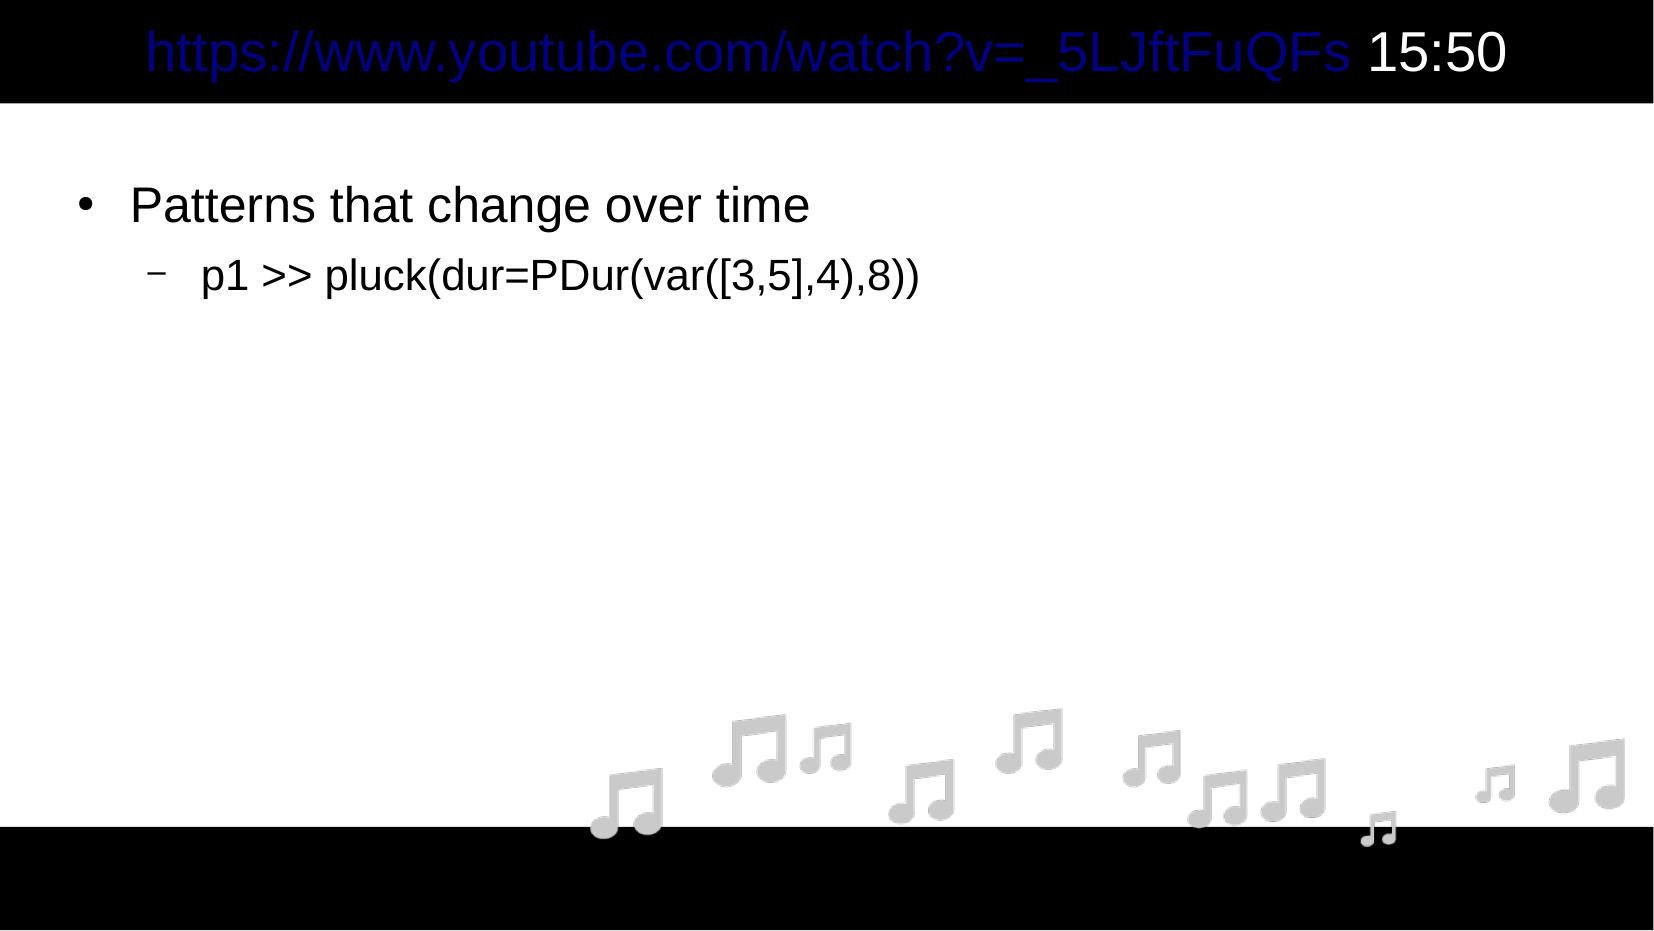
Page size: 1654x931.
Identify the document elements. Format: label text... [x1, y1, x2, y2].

list Patterns that change over time p1 >> pluck(dur=PDur(var([3,5],4),8)) [59, 177, 1595, 768]
title https://www.youtube.com/watch?v=_5LJftFuQFs 15:50 [59, 6, 1595, 98]
